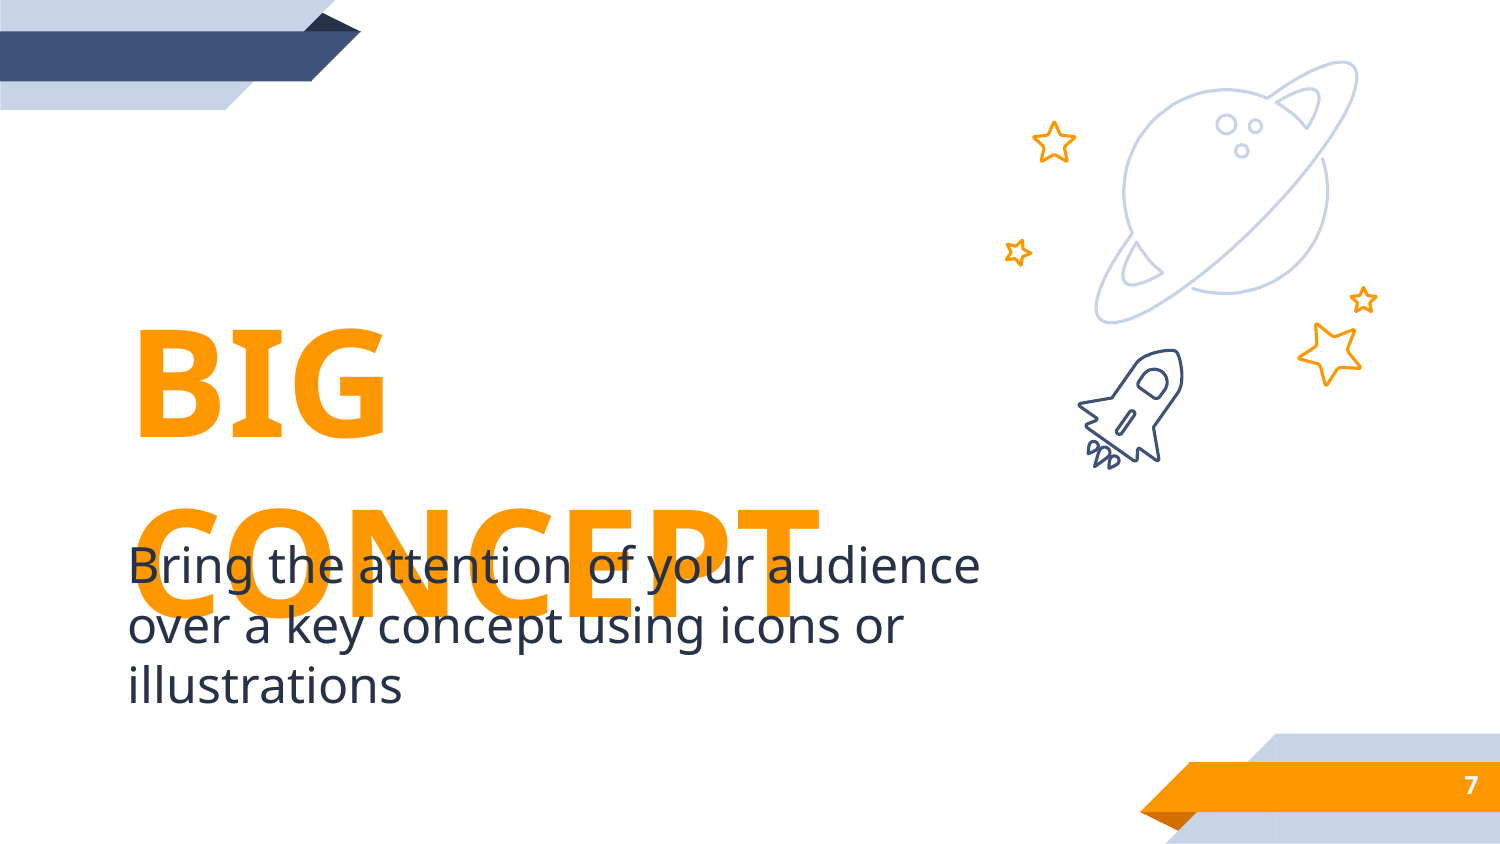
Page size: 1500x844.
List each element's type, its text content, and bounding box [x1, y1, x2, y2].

slide_number <número> [1249, 760, 1494, 813]
subtitle Bring the attention of your audience over a key concept using icons or illustrations [112, 559, 1026, 689]
title BIG CONCEPT [112, 372, 1026, 559]
